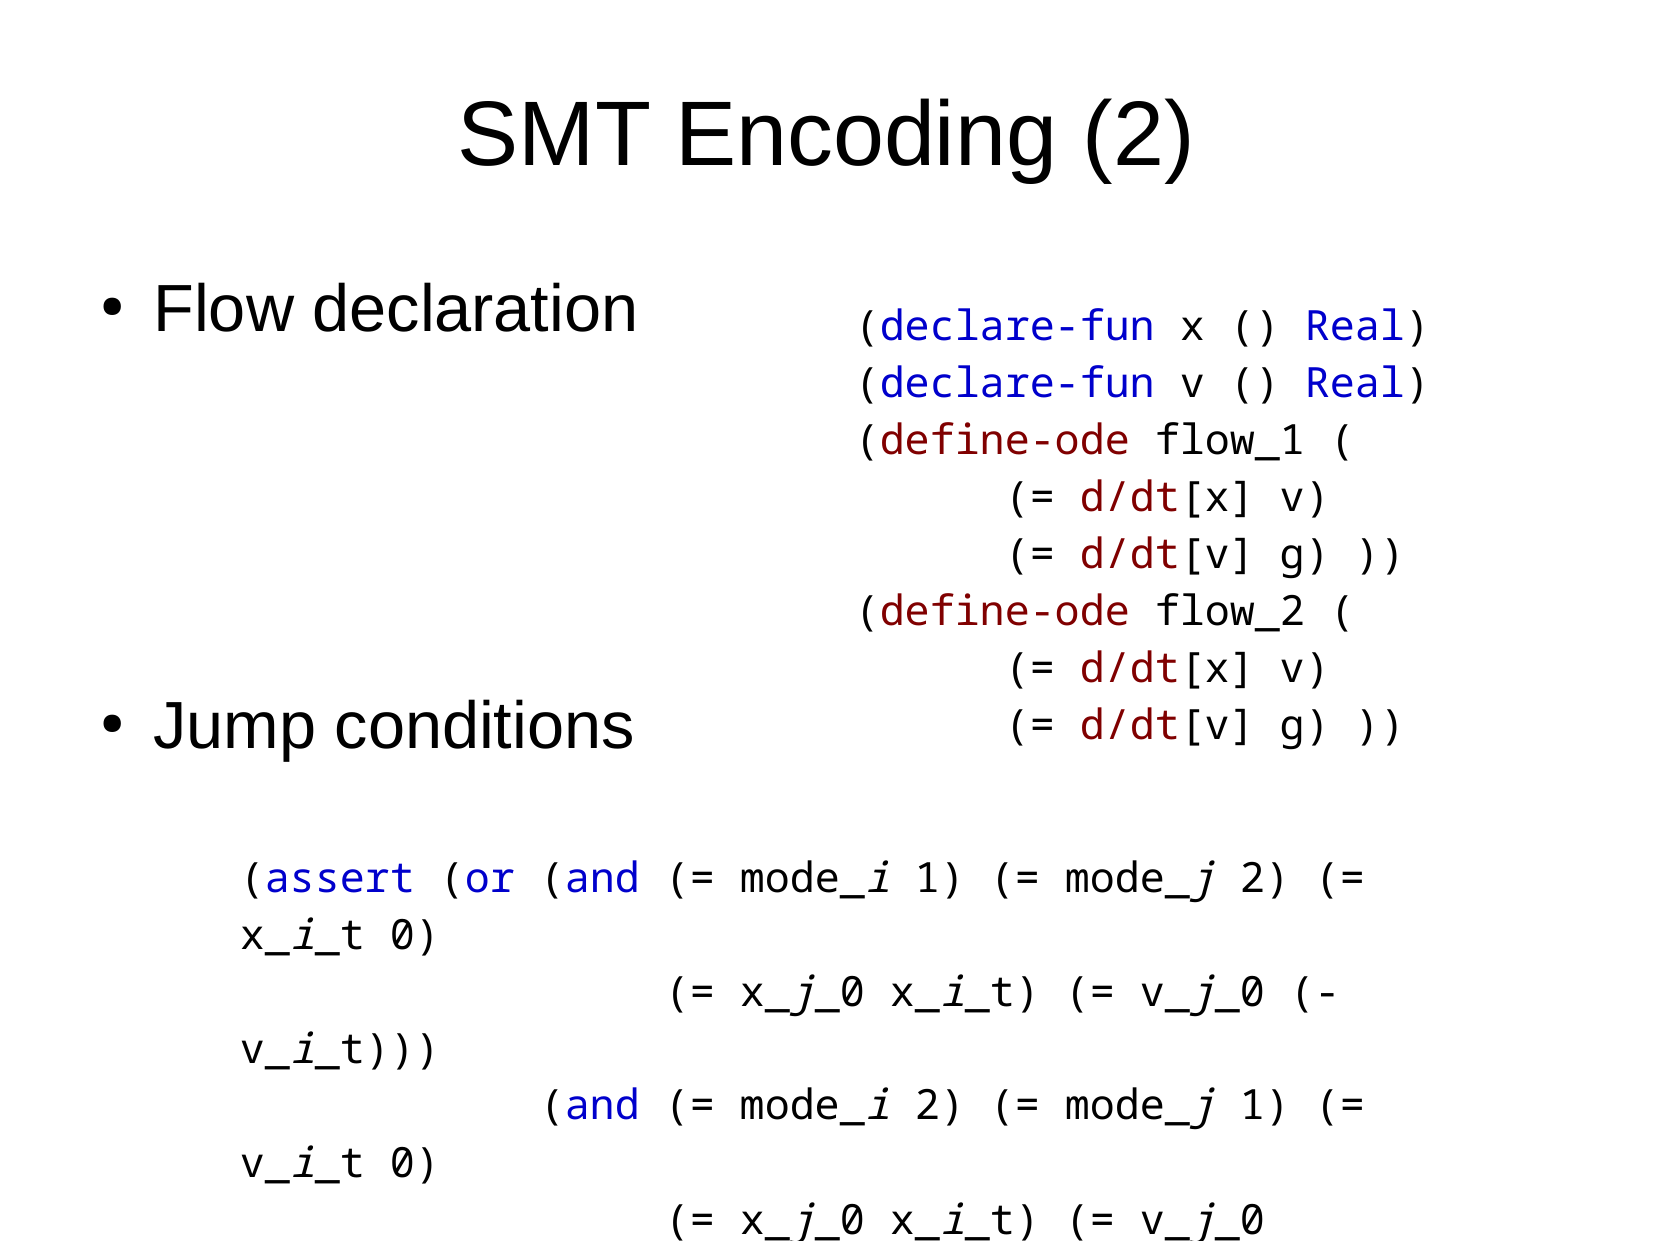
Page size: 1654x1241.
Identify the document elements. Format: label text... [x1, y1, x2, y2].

text_box (declare-fun x () Real) (declare-fun v () Real) (define-ode flow_1 ( (= d/dt[x] v) (= d/dt[v] g) )) (define-ode flow_2 ( (= d/dt[x] v) (= d/dt[v] g) )) [840, 288, 1621, 796]
text_box (assert (or (and (= mode_i 1) (= mode_j 2) (= x_i_t 0) (= x_j_0 x_i_t) (= v_j_0 (- v_i_t))) (and (= mode_i 2) (= mode_j 1) (= v_i_t 0) (= x_j_0 x_i_t) (= v_j_0 v_i_t)))) [225, 840, 1516, 1078]
list Flow declaration Jump conditions [82, 270, 1571, 991]
title SMT Encoding (2) [82, 30, 1571, 238]
